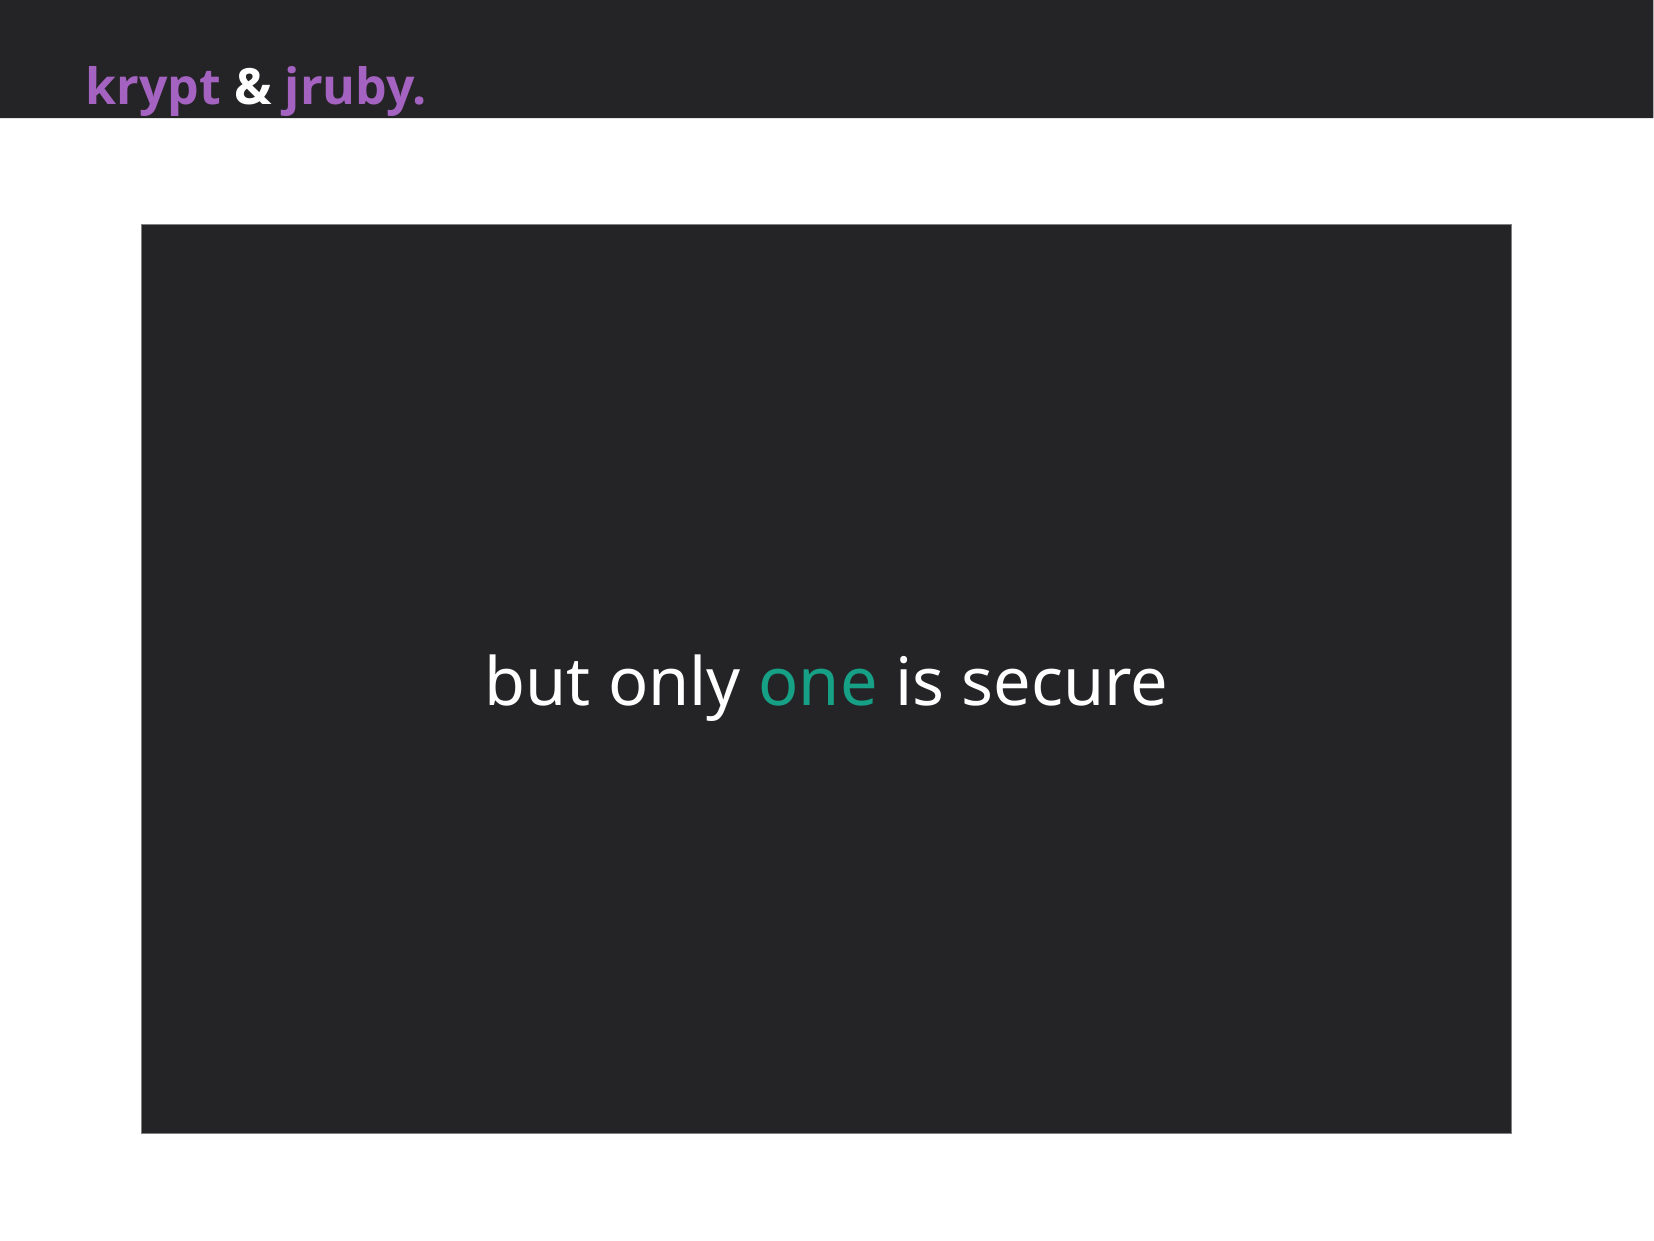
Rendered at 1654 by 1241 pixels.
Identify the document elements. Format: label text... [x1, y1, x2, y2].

text_box [0, 0, 1654, 119]
text_box krypt & jruby. [70, 43, 1359, 119]
text_box but only one is secure [141, 224, 1512, 1134]
